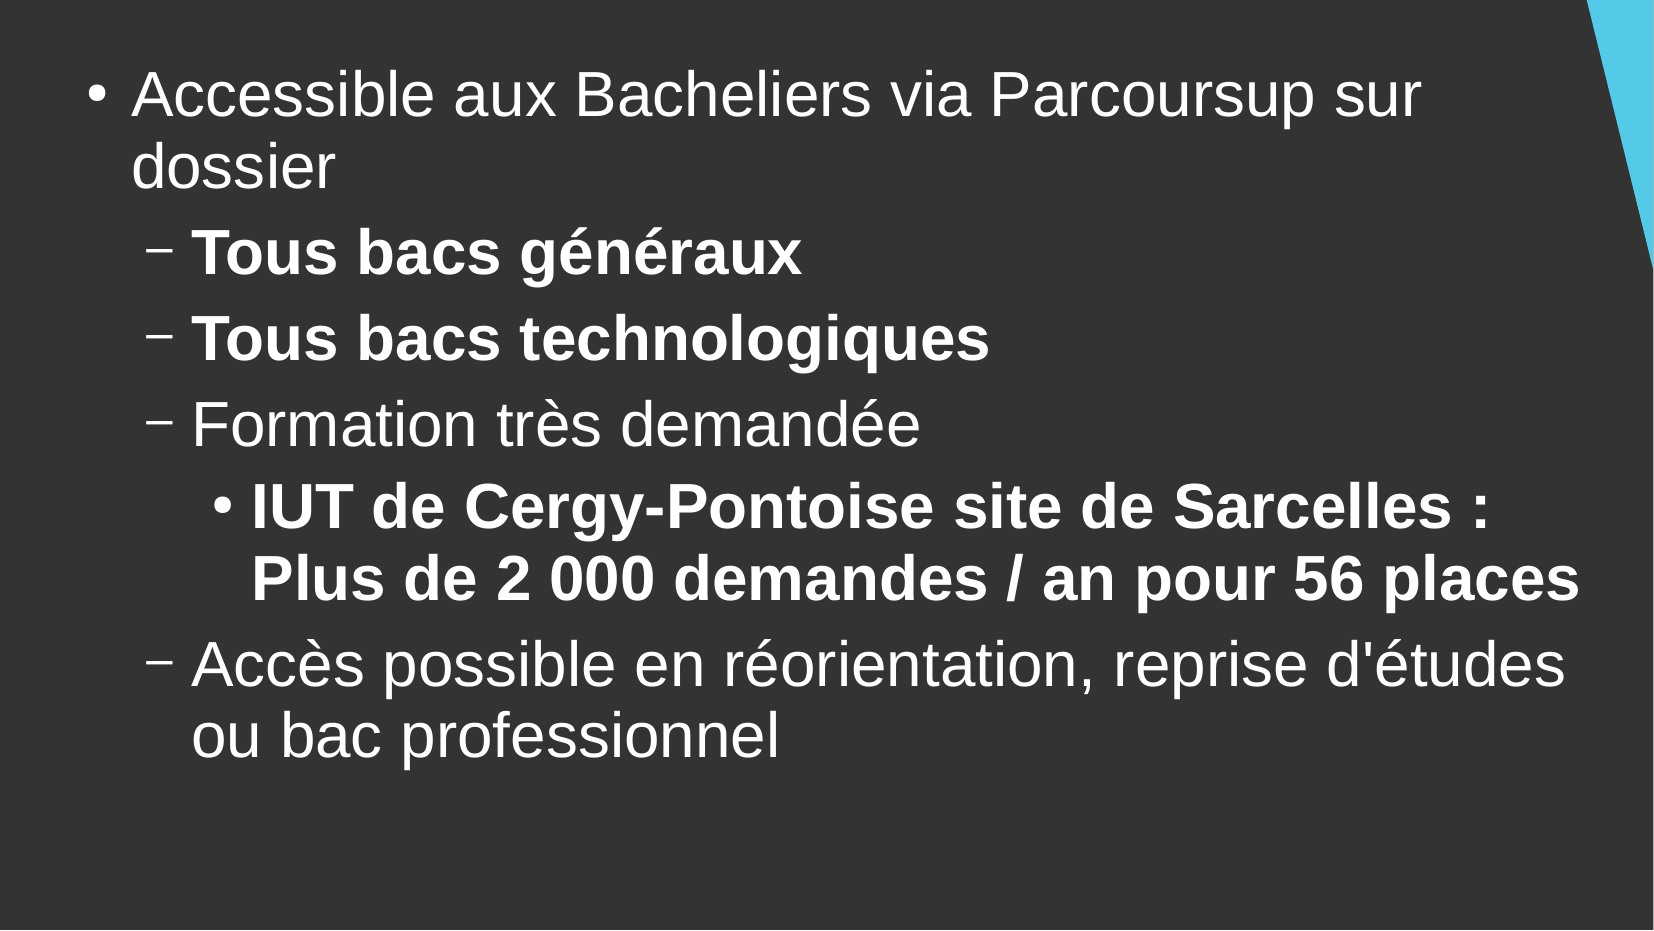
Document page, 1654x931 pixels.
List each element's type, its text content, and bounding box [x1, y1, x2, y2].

list Accessible aux Bacheliers via Parcoursup sur dossier Tous bacs généraux Tous bacs technologiques Formation très demandée IUT de Cergy-Pontoise site de Sarcelles : Plus de 2 000 demandes / an pour 56 places Accès possible en réorientation, reprise d'études ou bac professionnel [70, 59, 1595, 839]
text_box [1586, 0, 1654, 273]
